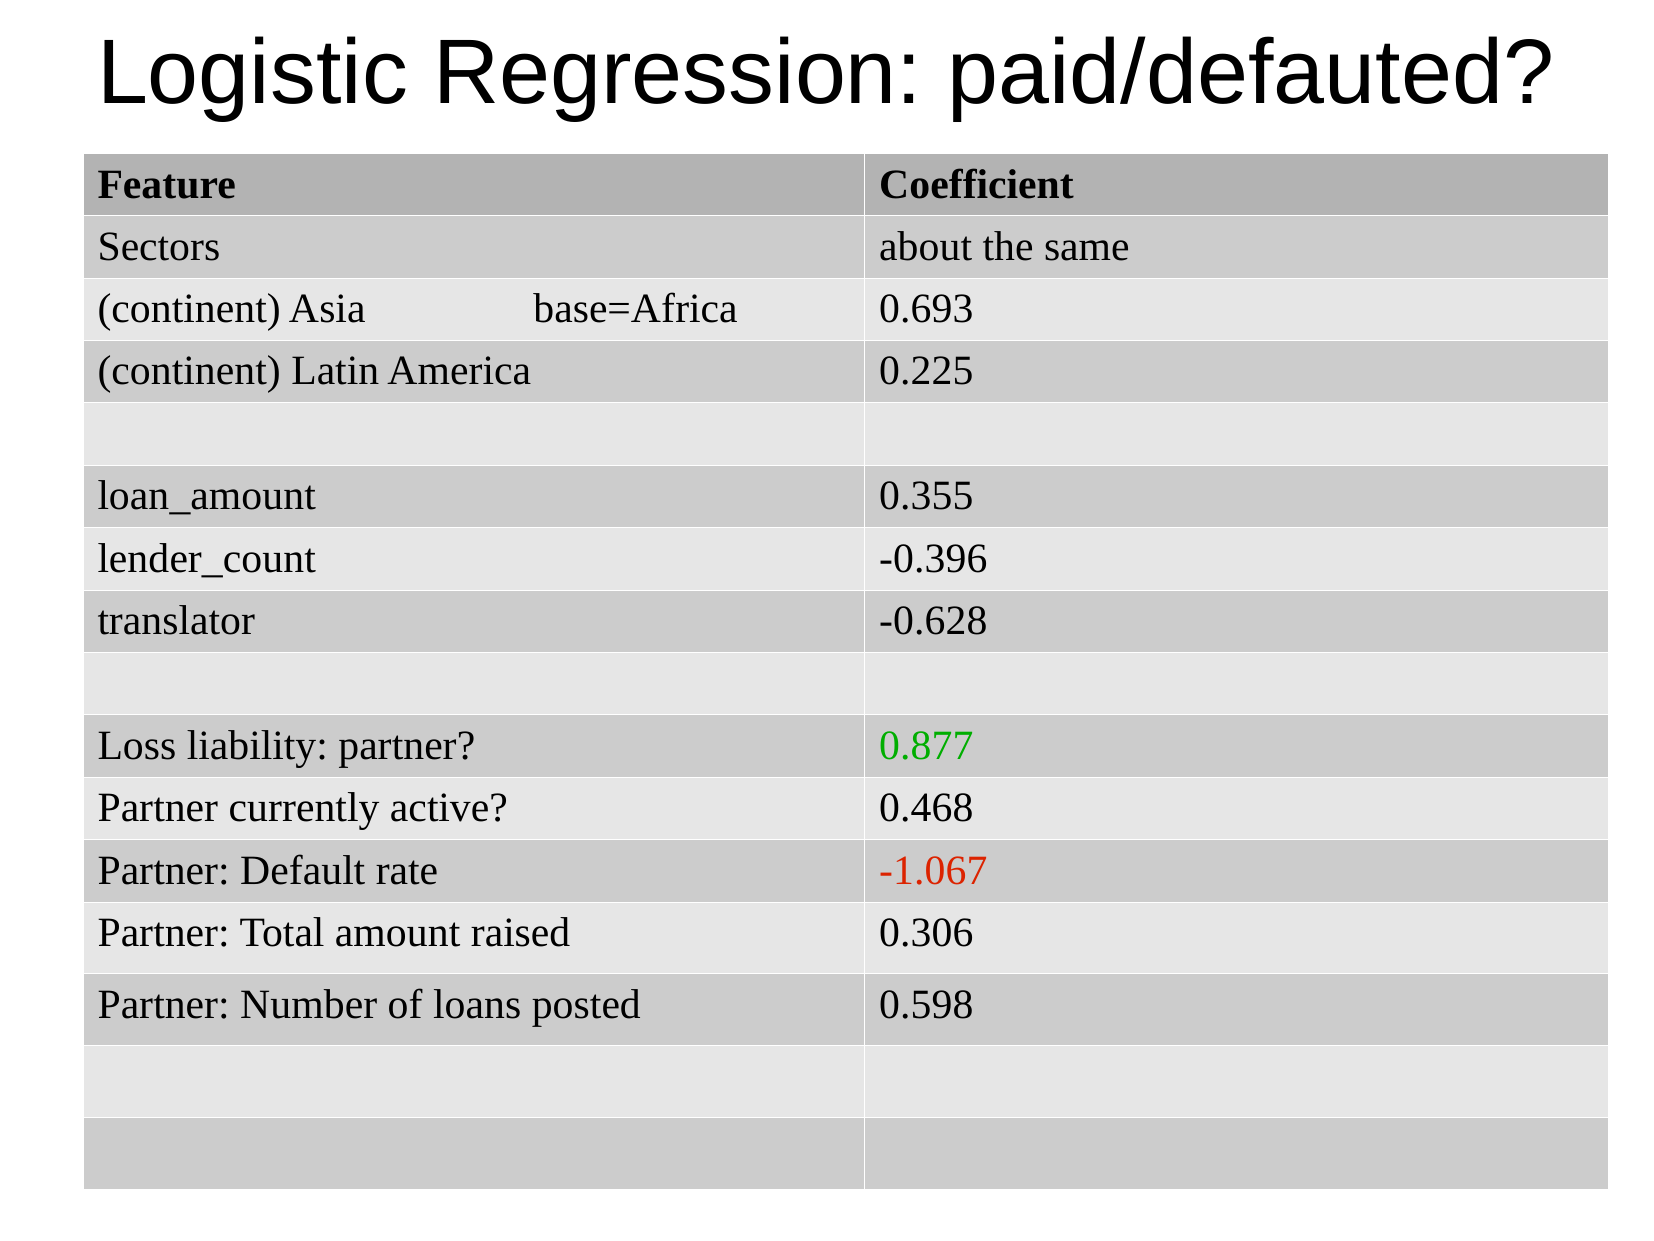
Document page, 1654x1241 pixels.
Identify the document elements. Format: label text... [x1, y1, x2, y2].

table_cell Partner: Total amount raised [84, 903, 864, 973]
table_header Coefficient [865, 154, 1608, 215]
table_cell [865, 1046, 1608, 1117]
table_cell Sectors [84, 216, 864, 278]
table_cell [865, 403, 1608, 465]
table_cell 0.598 [865, 974, 1608, 1045]
table_cell [84, 1046, 864, 1117]
table_cell [84, 1118, 864, 1189]
table_cell [84, 653, 864, 714]
table_cell [84, 403, 864, 465]
table_cell 0.877 [865, 715, 1608, 777]
table_cell lender_count [84, 528, 864, 590]
table_cell -0.628 [865, 591, 1608, 652]
table_cell [865, 1118, 1608, 1189]
title Logistic Regression: paid/defauted? [82, 20, 1571, 124]
table_cell 0.306 [865, 903, 1608, 973]
table_cell 0.225 [865, 341, 1608, 402]
table_cell translator [84, 591, 864, 652]
table_cell about the same [865, 216, 1608, 278]
table_cell loan_amount [84, 466, 864, 527]
table_cell Partner: Number of loans posted [84, 974, 864, 1045]
table_cell Partner: Default rate [84, 840, 864, 902]
table_cell 0.355 [865, 466, 1608, 527]
table_cell 0.693 [865, 279, 1608, 340]
table_cell -1.067 [865, 840, 1608, 902]
table_cell Loss liability: partner? [84, 715, 864, 777]
table_cell (continent) Latin America [84, 341, 864, 402]
table_header Feature [84, 154, 864, 215]
table_cell -0.396 [865, 528, 1608, 590]
table_cell 0.468 [865, 778, 1608, 839]
table_cell (continent) Asia base=Africa [84, 279, 864, 340]
table_cell Partner currently active? [84, 778, 864, 839]
table_cell [865, 653, 1608, 714]
